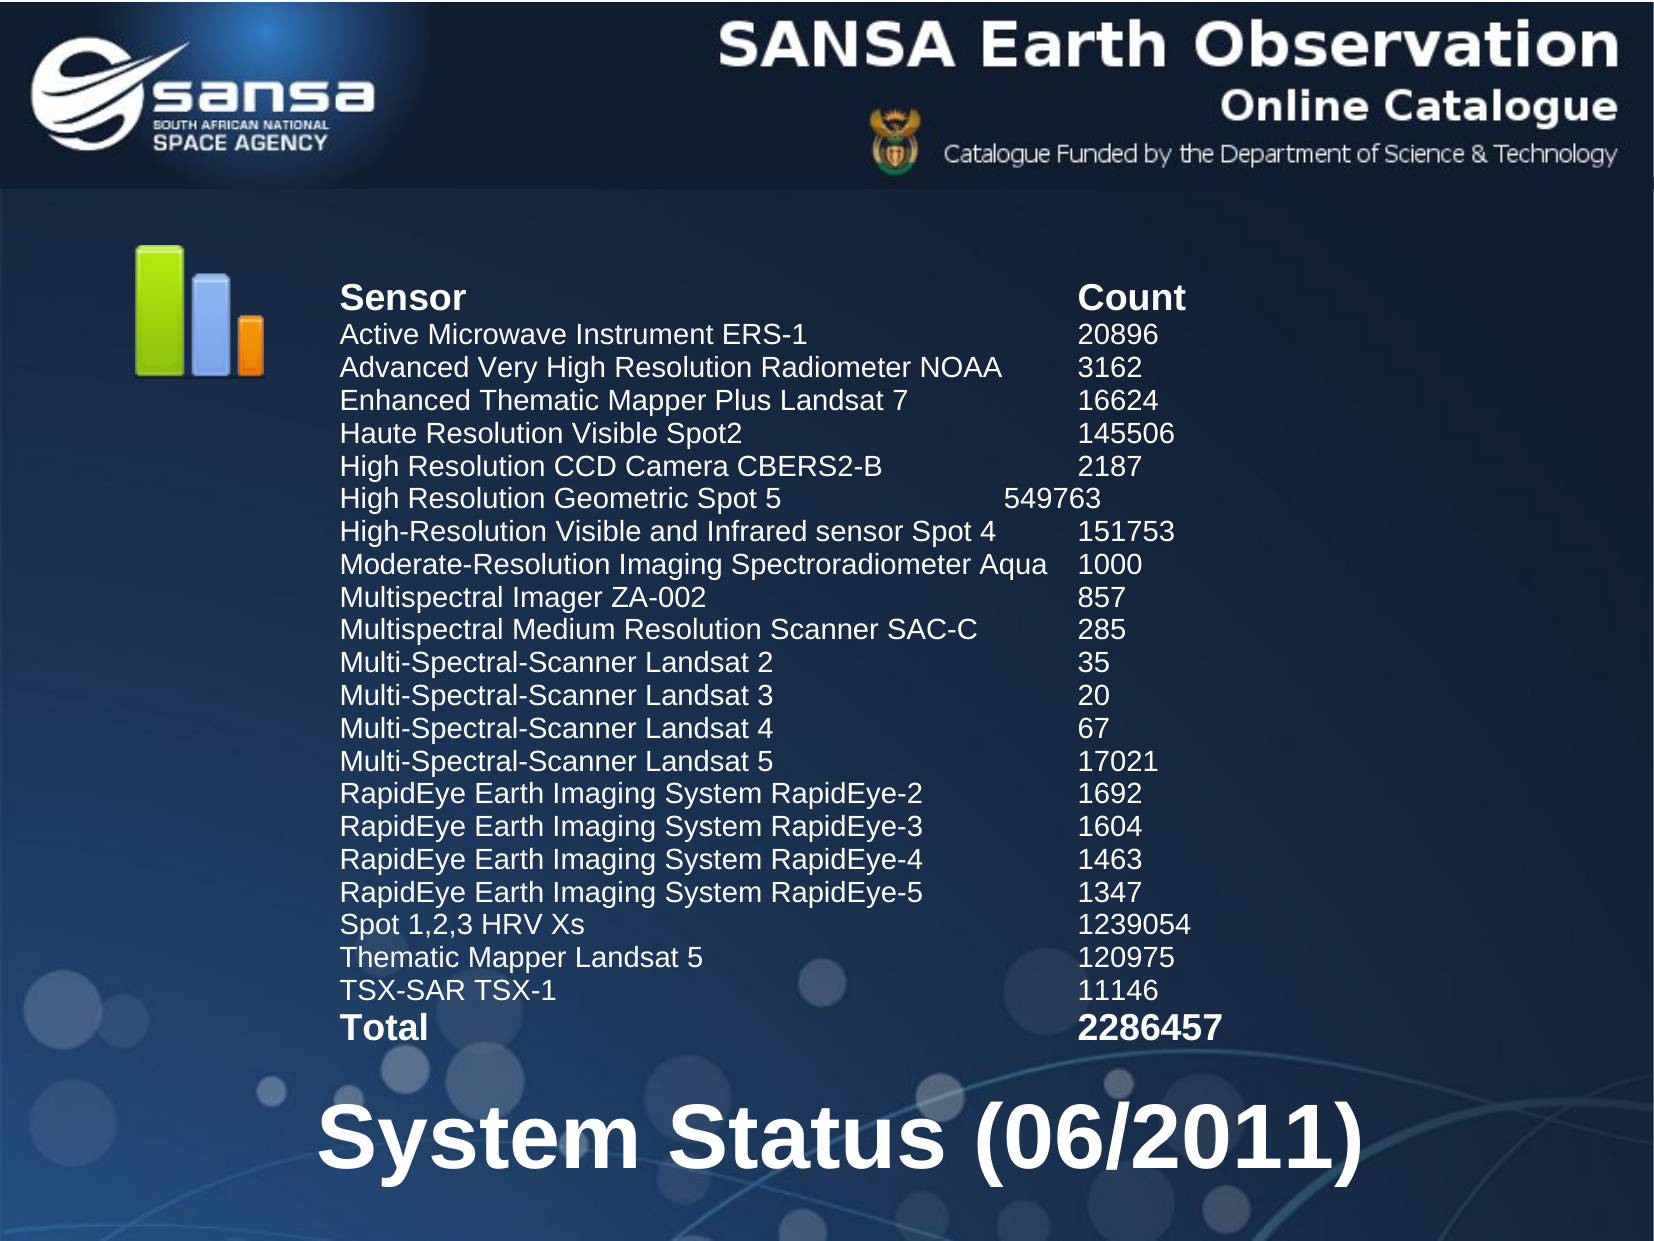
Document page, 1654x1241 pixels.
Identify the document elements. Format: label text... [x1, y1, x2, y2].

title System Status (06/2011) [0, 1033, 1654, 1241]
picture [0, 2, 1654, 1033]
text_box Sensor Count Active Microwave Instrument ERS-1 20896 Advanced Very High Resolution Radiometer NOAA 3162 Enhanced Thematic Mapper Plus Landsat 7 16624 Haute Resolution Visible Spot2 145506 High Resolution CCD Camera CBERS2-B 2187 High Resolution Geometric Spot 5 549763 High-Resolution Visible and Infrared sensor Spot 4 151753 Moderate-Resolution Imaging Spectroradiometer Aqua 1000 Multispectral Imager ZA-002 857 Multispectral Medium Resolution Scanner SAC-C 285 Multi-Spectral-Scanner Landsat 2 35 Multi-Spectral-Scanner Landsat 3 20 Multi-Spectral-Scanner Landsat 4 67 Multi-Spectral-Scanner Landsat 5 17021 RapidEye Earth Imaging System RapidEye-2 1692 RapidEye Earth Imaging System RapidEye-3 1604 RapidEye Earth Imaging System RapidEye-4 1463 RapidEye Earth Imaging System RapidEye-5 1347 Spot 1,2,3 HRV Xs 1239054 Thematic Mapper Landsat 5 120975 TSX-SAR TSX-1 11146 Total 2286457 [324, 236, 1565, 1089]
